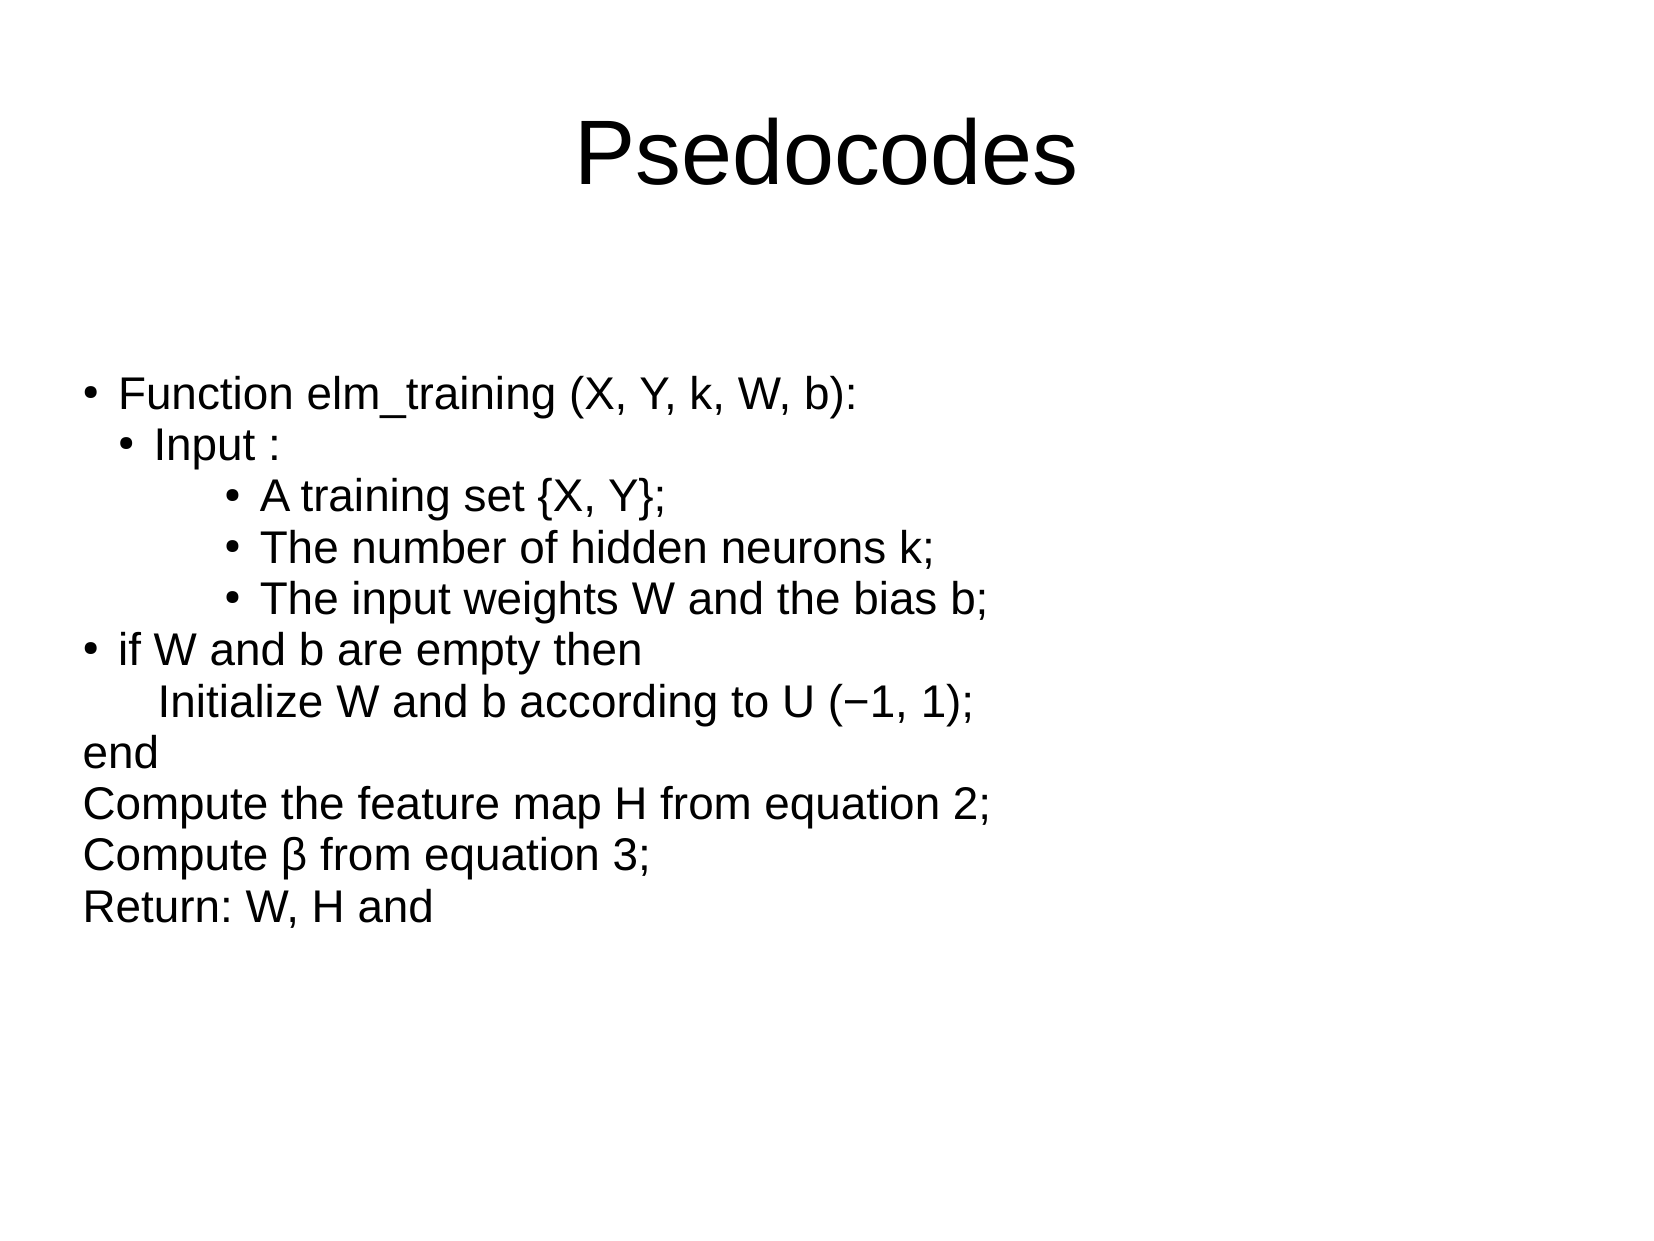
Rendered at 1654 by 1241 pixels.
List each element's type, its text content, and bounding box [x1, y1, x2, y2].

title Psedocodes [82, 49, 1571, 257]
subtitle Function elm_training (X, Y, k, W, b): Input : A training set {X, Y}; The number of hidden neurons k; The input weights W and the bias b; if W and b are empty then Initialize W and b according to U (−1, 1); end Compute the feature map H from equation 2; Compute β from equation 3; Return: W, H and [82, 290, 1571, 1010]
